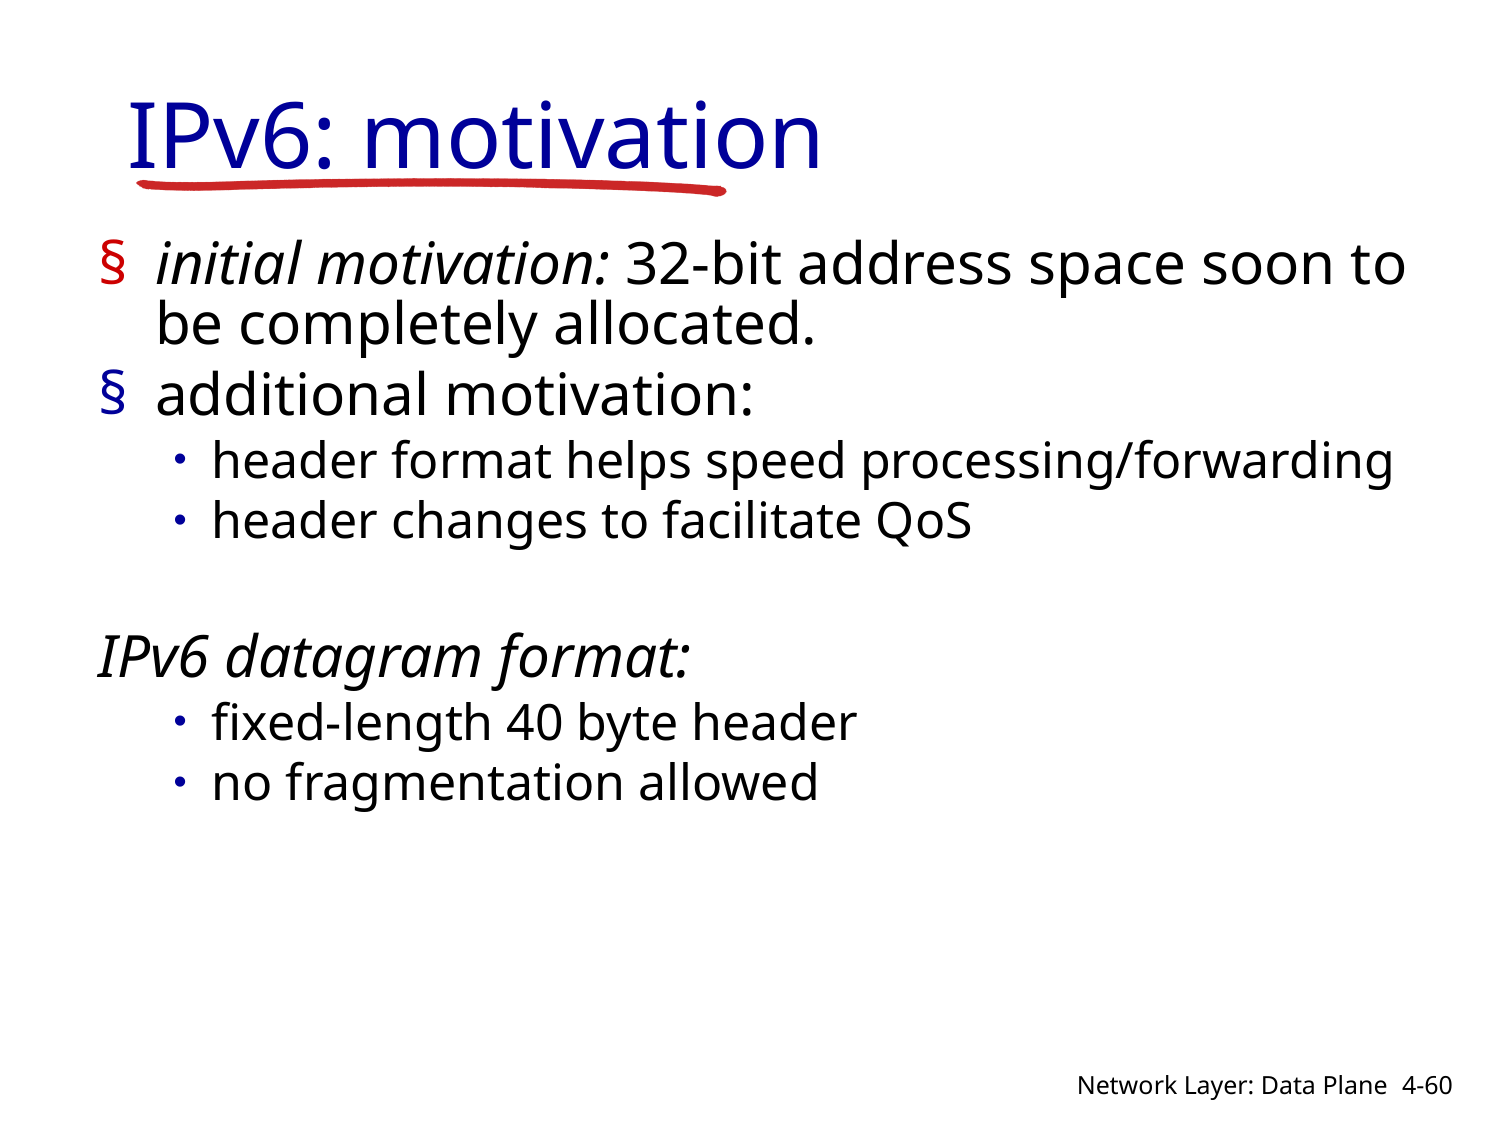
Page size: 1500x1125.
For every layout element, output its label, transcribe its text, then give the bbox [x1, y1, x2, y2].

footer Network Layer: Data Plane [1045, 1062, 1404, 1102]
list initial motivation: 32-bit address space soon to be completely allocated. additional motivation: header format helps speed processing/forwarding header changes to facilitate QoS IPv6 datagram format: fixed-length 40 byte header no fragmentation allowed [83, 229, 1430, 891]
picture [133, 173, 733, 202]
slide_number 4-13 [1387, 1062, 1480, 1107]
title IPv6: motivation [112, 69, 1388, 207]
